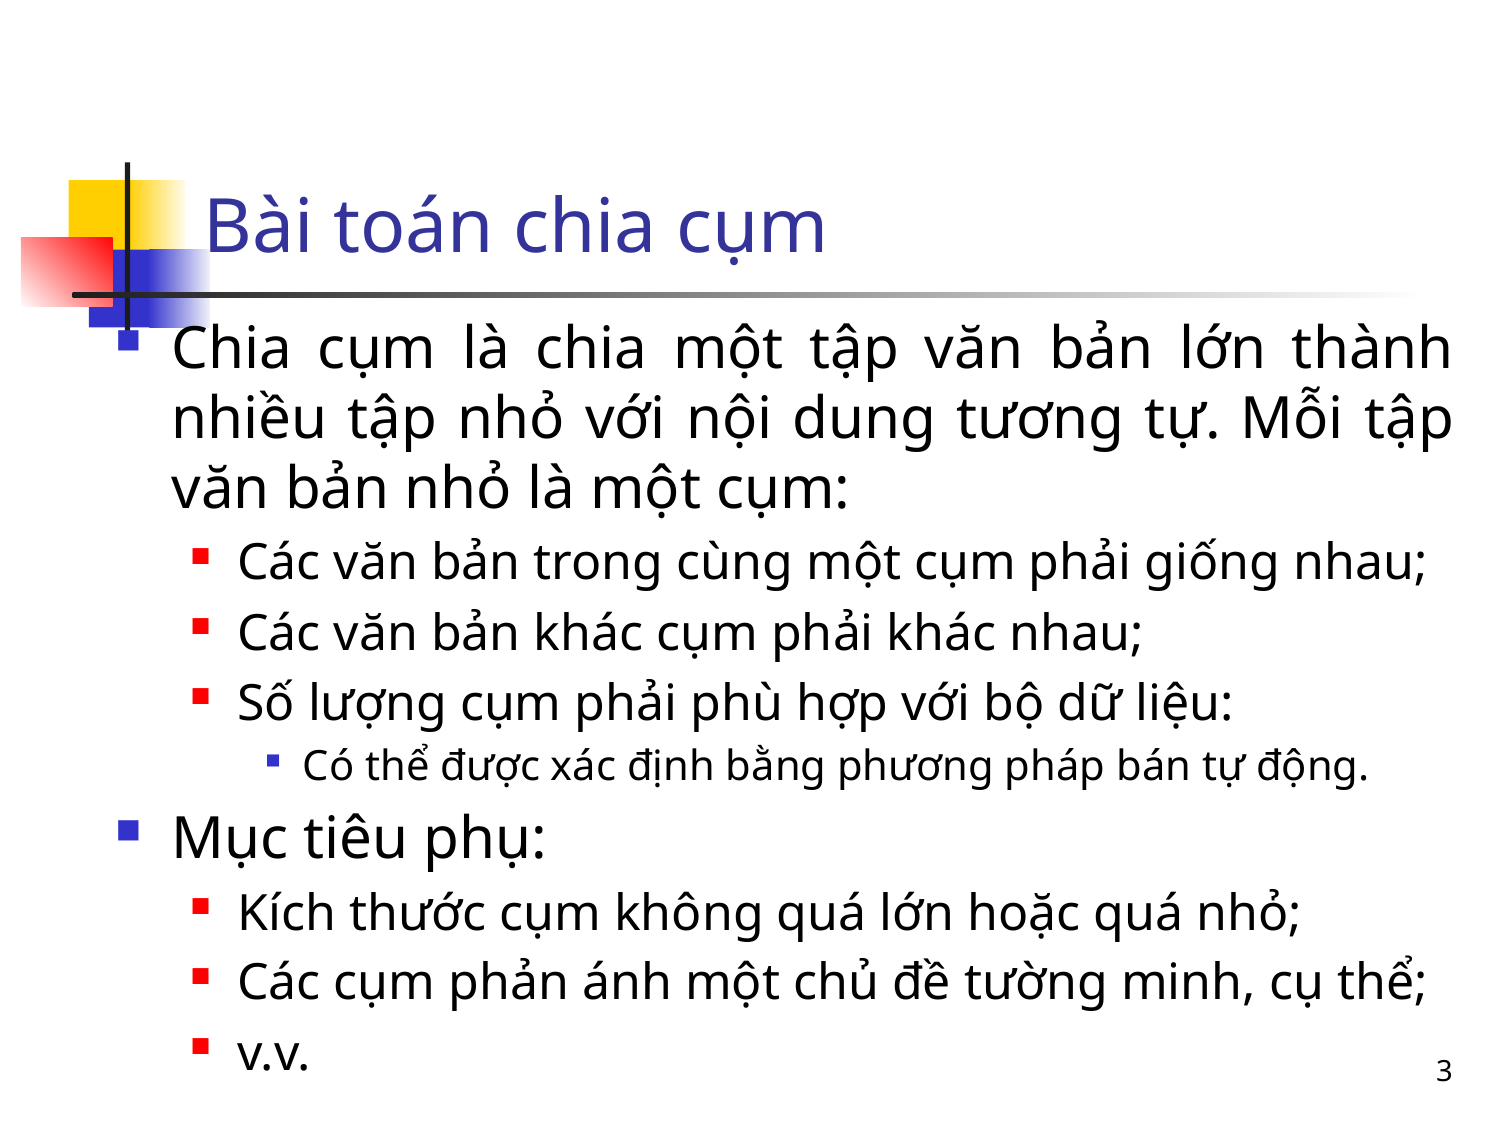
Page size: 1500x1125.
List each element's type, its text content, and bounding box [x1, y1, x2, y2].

slide_number <number> [1155, 1024, 1468, 1100]
title Bài toán chia cụm [188, 35, 1468, 275]
list Chia cụm là chia một tập văn bản lớn thành nhiều tập nhỏ với nội dung tương tự. Mỗi tập văn bản nhỏ là một cụm: Các văn bản trong cùng một cụm phải giống nhau; Các văn bản khác cụm phải khác nhau; Số lượng cụm phải phù hợp với bộ dữ liệu: Có thể được xác định bằng phương pháp bán tự động. Mục tiêu phụ: Kích thước cụm không quá lớn hoặc quá nhỏ; Các cụm phản ánh một chủ đề tường minh, cụ thể; v.v. [100, 302, 1469, 1094]
